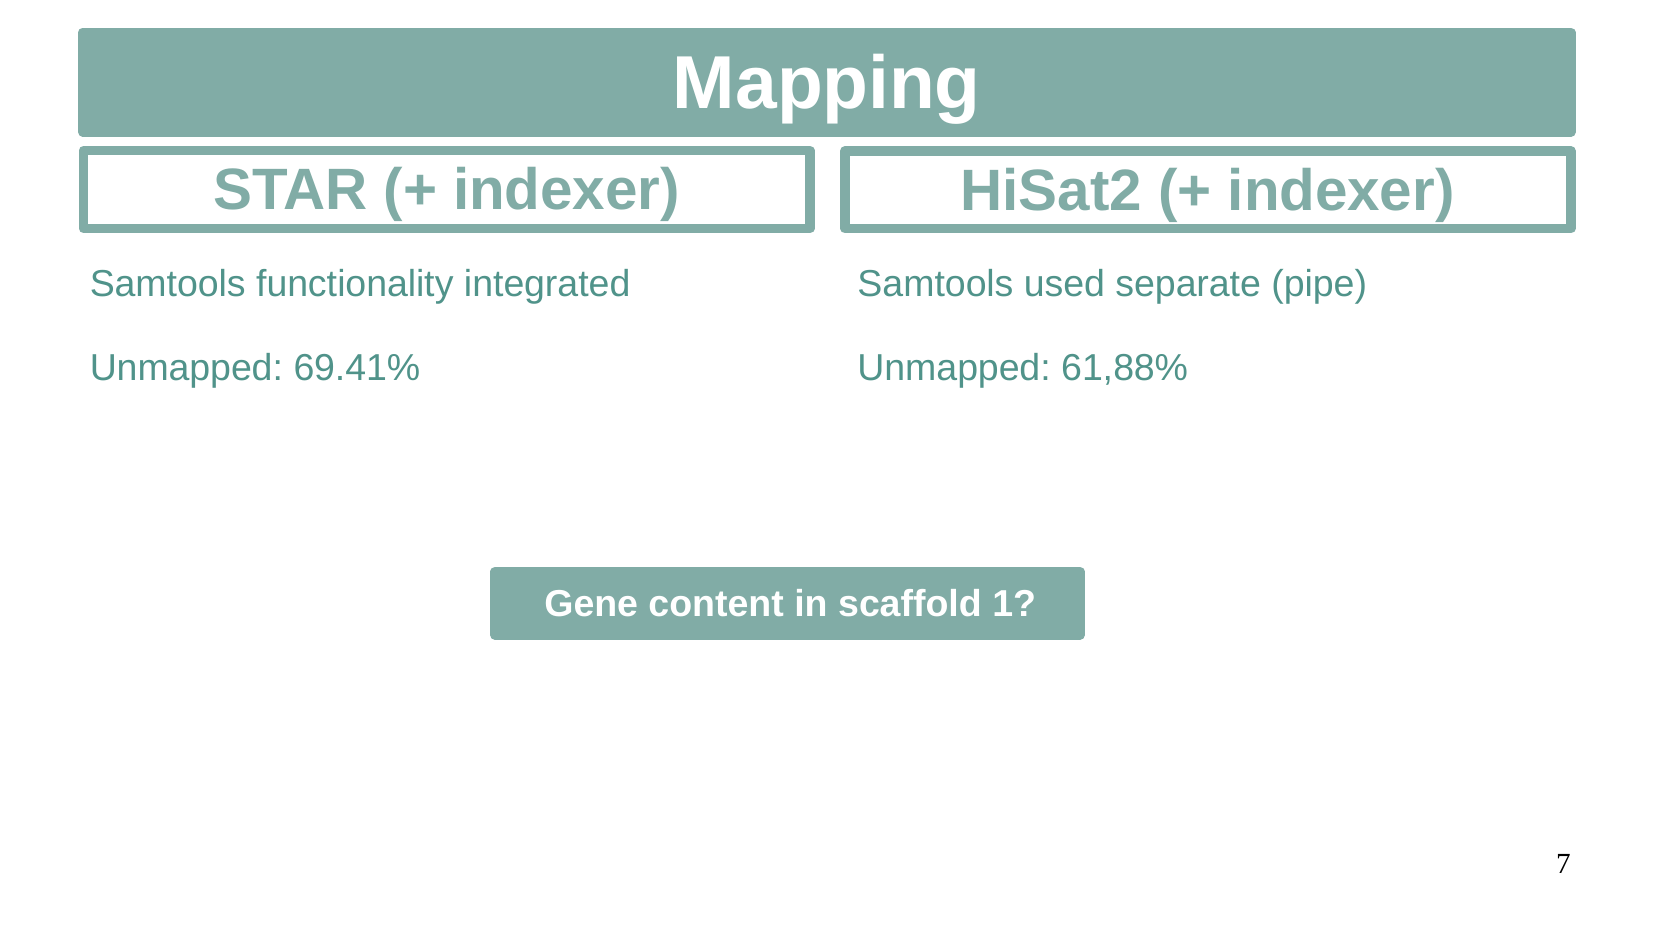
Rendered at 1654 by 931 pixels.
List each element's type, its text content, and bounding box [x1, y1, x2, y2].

text_box Gene content in scaffold 1? [495, 571, 1081, 635]
title Mapping [82, 32, 1571, 132]
text_box Samtools functionality integrated Unmapped: 69.41% [75, 255, 646, 396]
title HiSat2 (+ indexer) [844, 150, 1571, 229]
text_box Samtools used separate (pipe) Unmapped: 61,88% [842, 255, 1382, 396]
title STAR (+ indexer) [83, 150, 811, 229]
